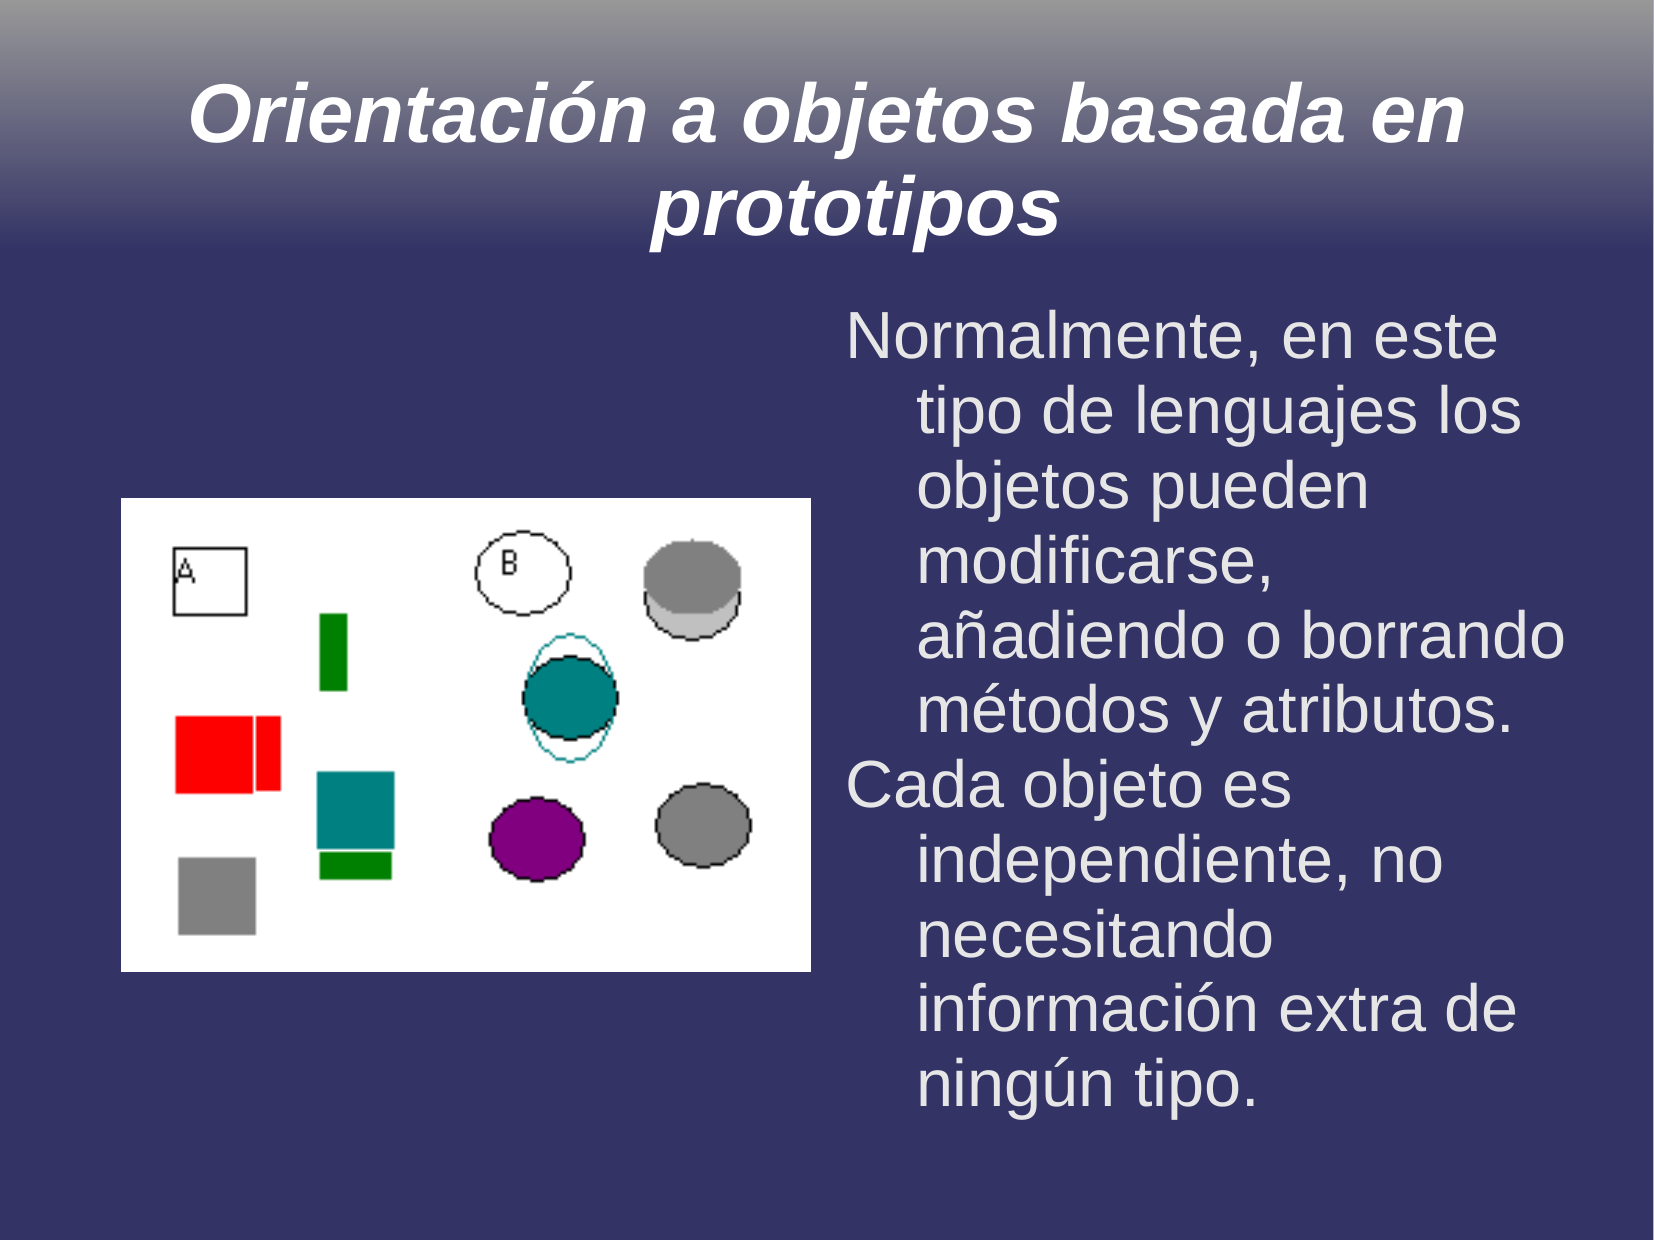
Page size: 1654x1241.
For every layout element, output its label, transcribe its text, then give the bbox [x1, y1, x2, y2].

list Normalmente, en este tipo de lenguajes los objetos pueden modificarse, añadiendo o borrando métodos y atributos. Cada objeto es independiente, no necesitando información extra de ningún tipo. [833, 298, 1596, 1218]
picture [121, 498, 811, 972]
title Orientación a objetos basada en prototipos [121, 56, 1534, 264]
